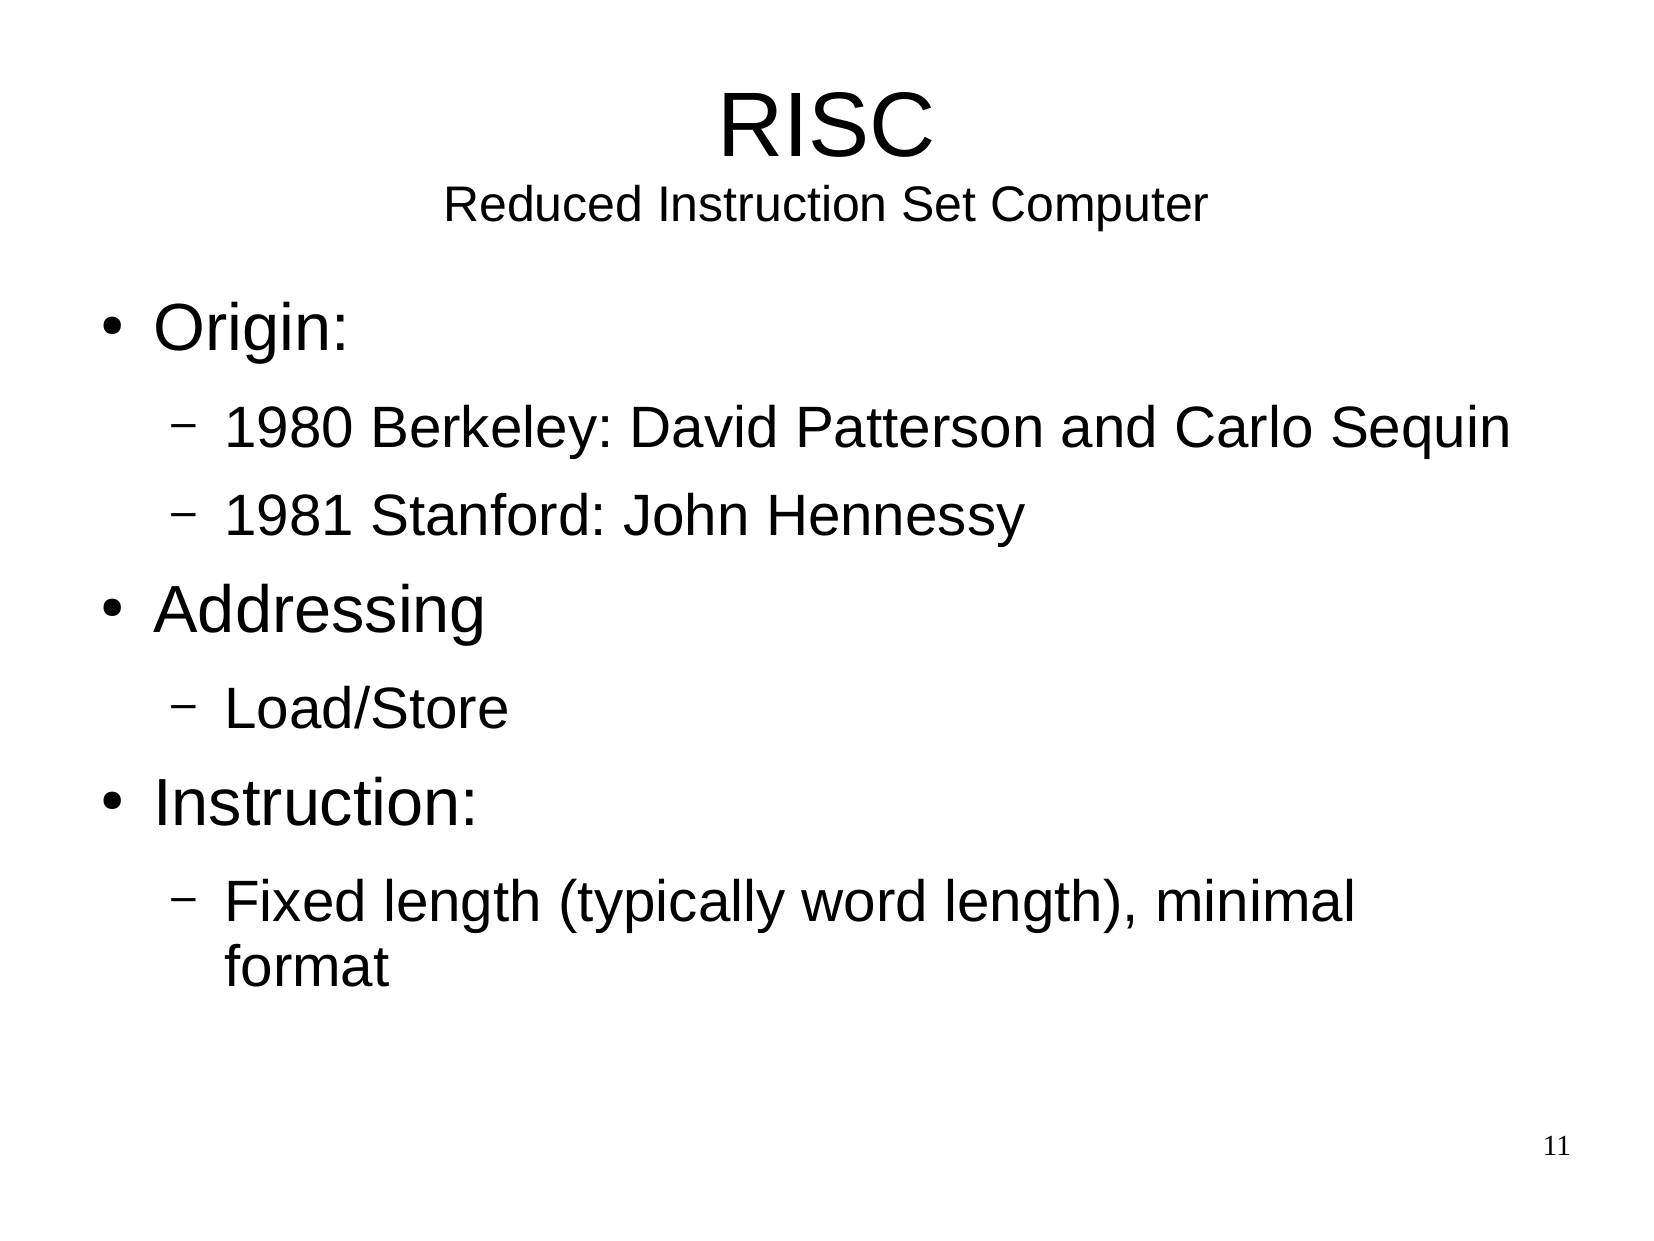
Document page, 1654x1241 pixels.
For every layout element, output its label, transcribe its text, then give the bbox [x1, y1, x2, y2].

title RISC Reduced Instruction Set Computer [82, 49, 1571, 257]
list Origin: 1980 Berkeley: David Patterson and Carlo Sequin 1981 Stanford: John Hennessy Addressing Load/Store Instruction: Fixed length (typically word length), minimal format [82, 290, 1538, 1010]
